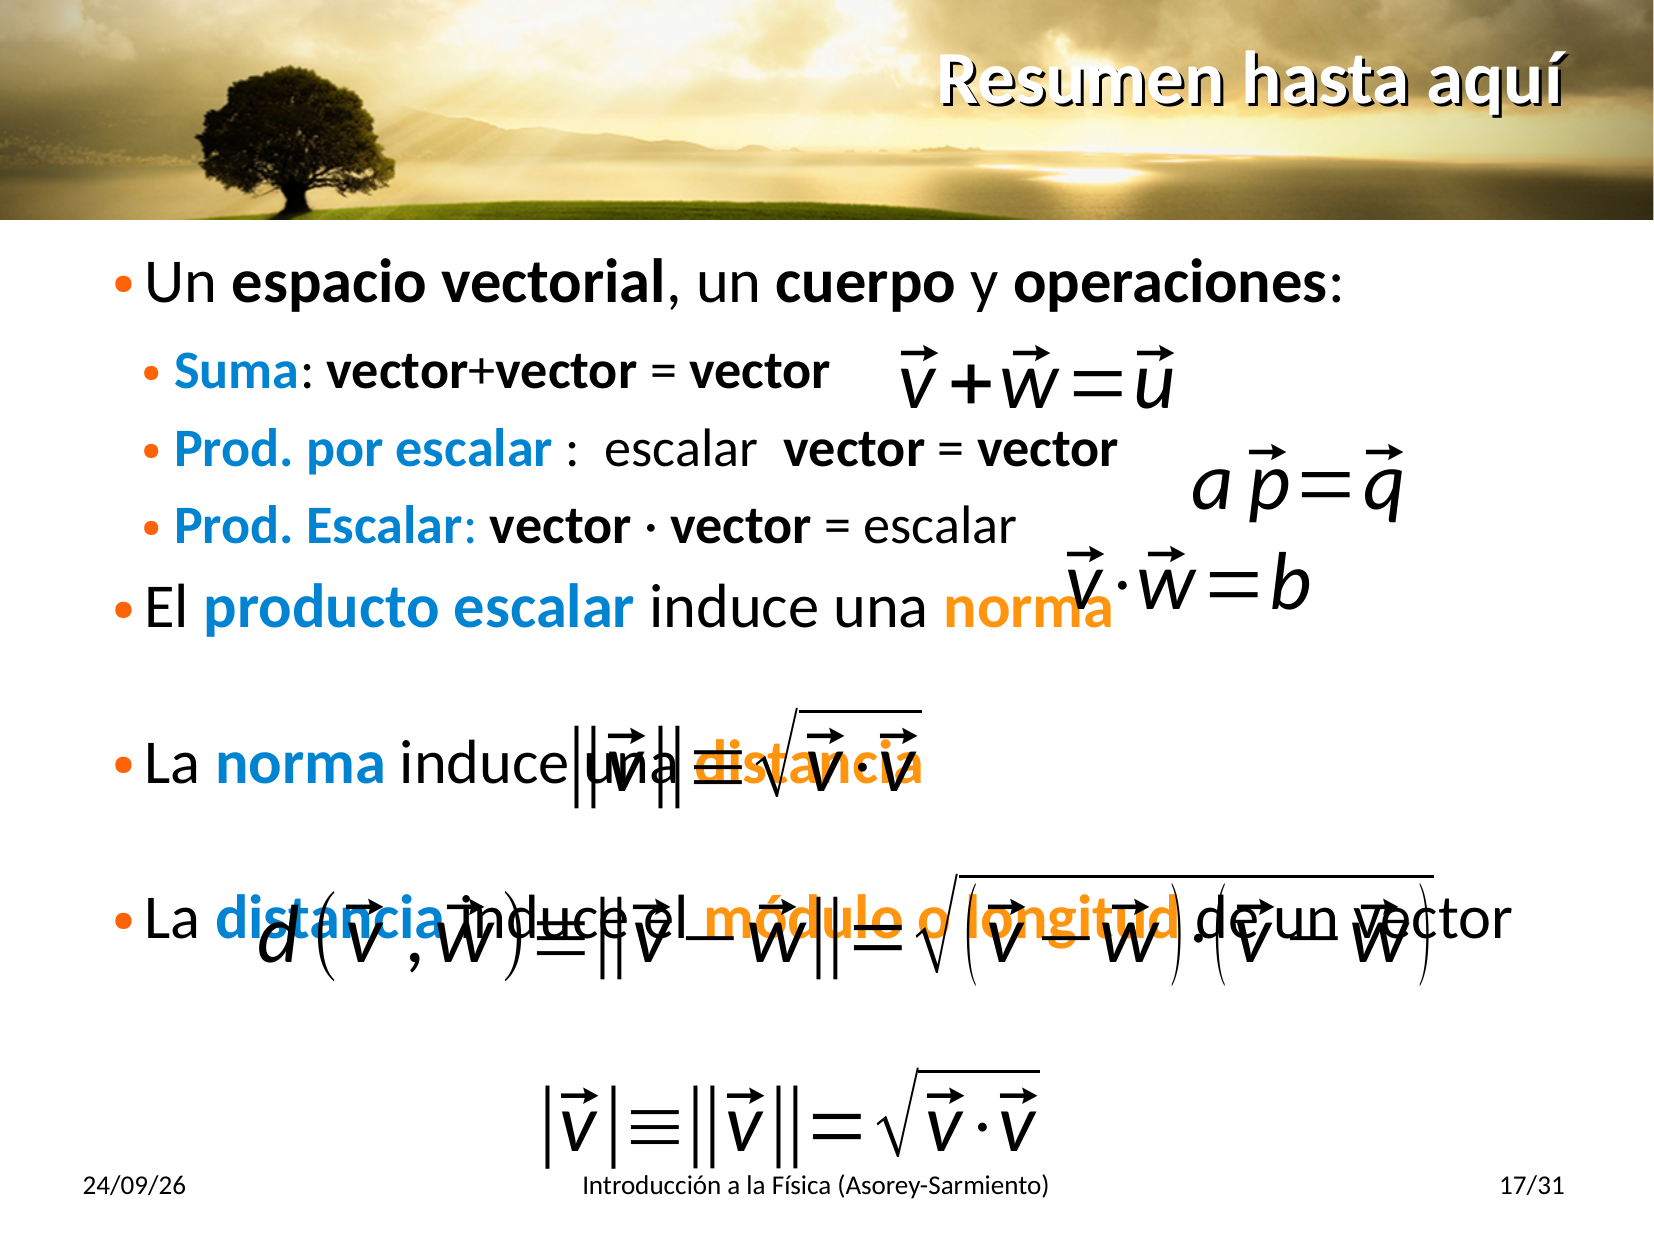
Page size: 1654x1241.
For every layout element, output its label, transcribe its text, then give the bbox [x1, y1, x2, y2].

list Un espacio vectorial, un cuerpo y operaciones: Suma: vector+vector = vector Prod. por escalar : escalar vector = vector Prod. Escalar: vector · vector = escalar El producto escalar induce una norma La norma induce una distancia La distancia induce el módulo o longitud de un vector [82, 255, 1571, 1156]
picture [0, 0, 1654, 220]
title Resumen hasta aquí [75, 19, 1564, 151]
chart [891, 330, 1414, 632]
chart [555, 705, 929, 814]
chart [525, 1065, 1048, 1174]
chart [251, 870, 1441, 991]
